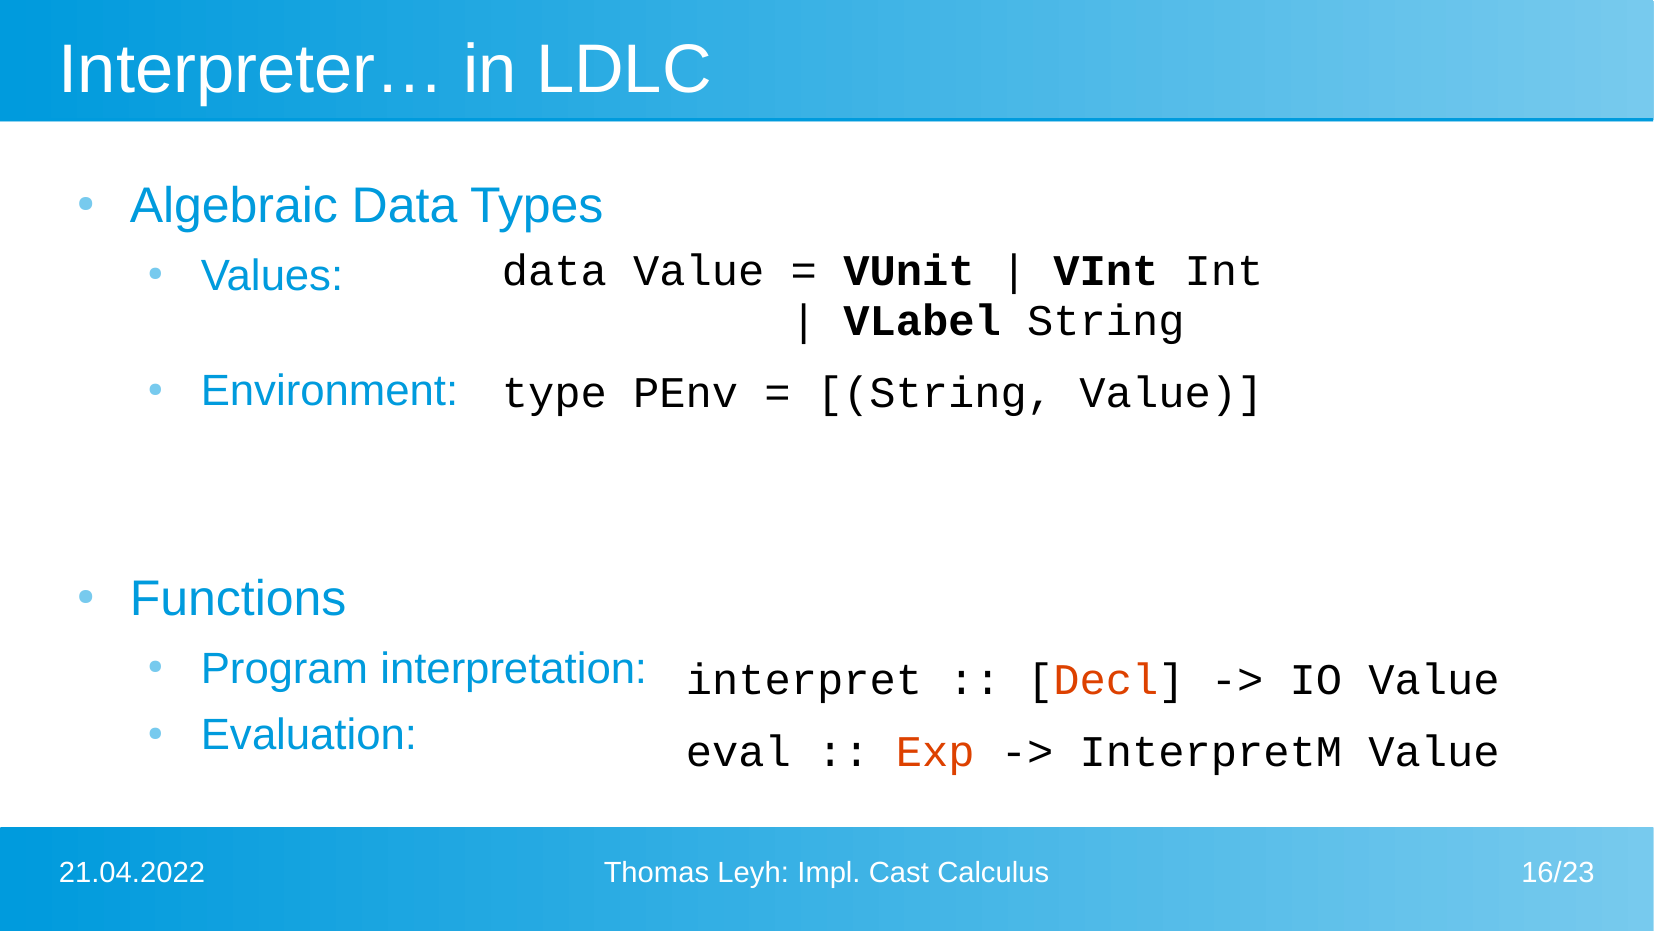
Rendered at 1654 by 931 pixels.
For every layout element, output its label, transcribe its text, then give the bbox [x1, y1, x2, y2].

list Algebraic Data Types Values: Environment: Functions Program interpretation: Evaluation: [59, 177, 501, 768]
title Interpreter… in LDLC [59, 29, 1595, 108]
list data Value = VUnit | VInt Int | VLabel String type PEnv = [(String, Value)] interpret :: [Decl] -> IO Value eval :: Exp -> InterpretM Value [501, 177, 1596, 768]
